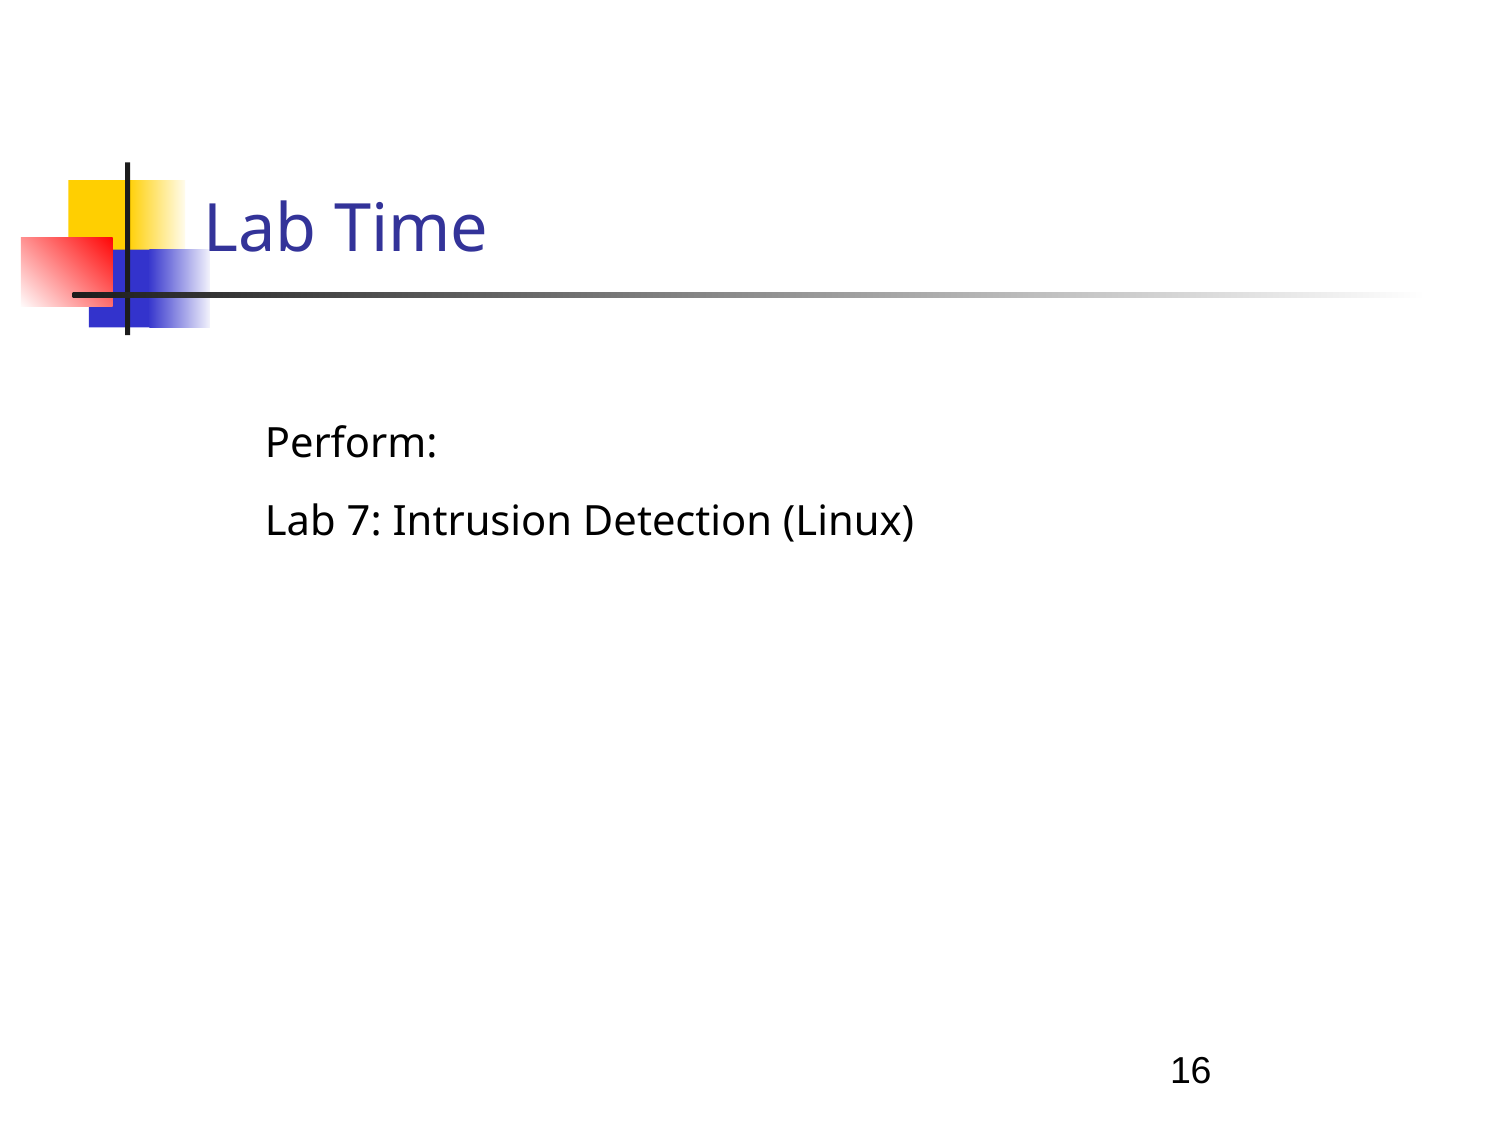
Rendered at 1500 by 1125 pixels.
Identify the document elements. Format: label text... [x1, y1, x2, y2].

title Lab Time [188, 35, 1468, 276]
list Perform: Lab 7: Intrusion Detection (Linux) [193, 331, 1469, 1007]
